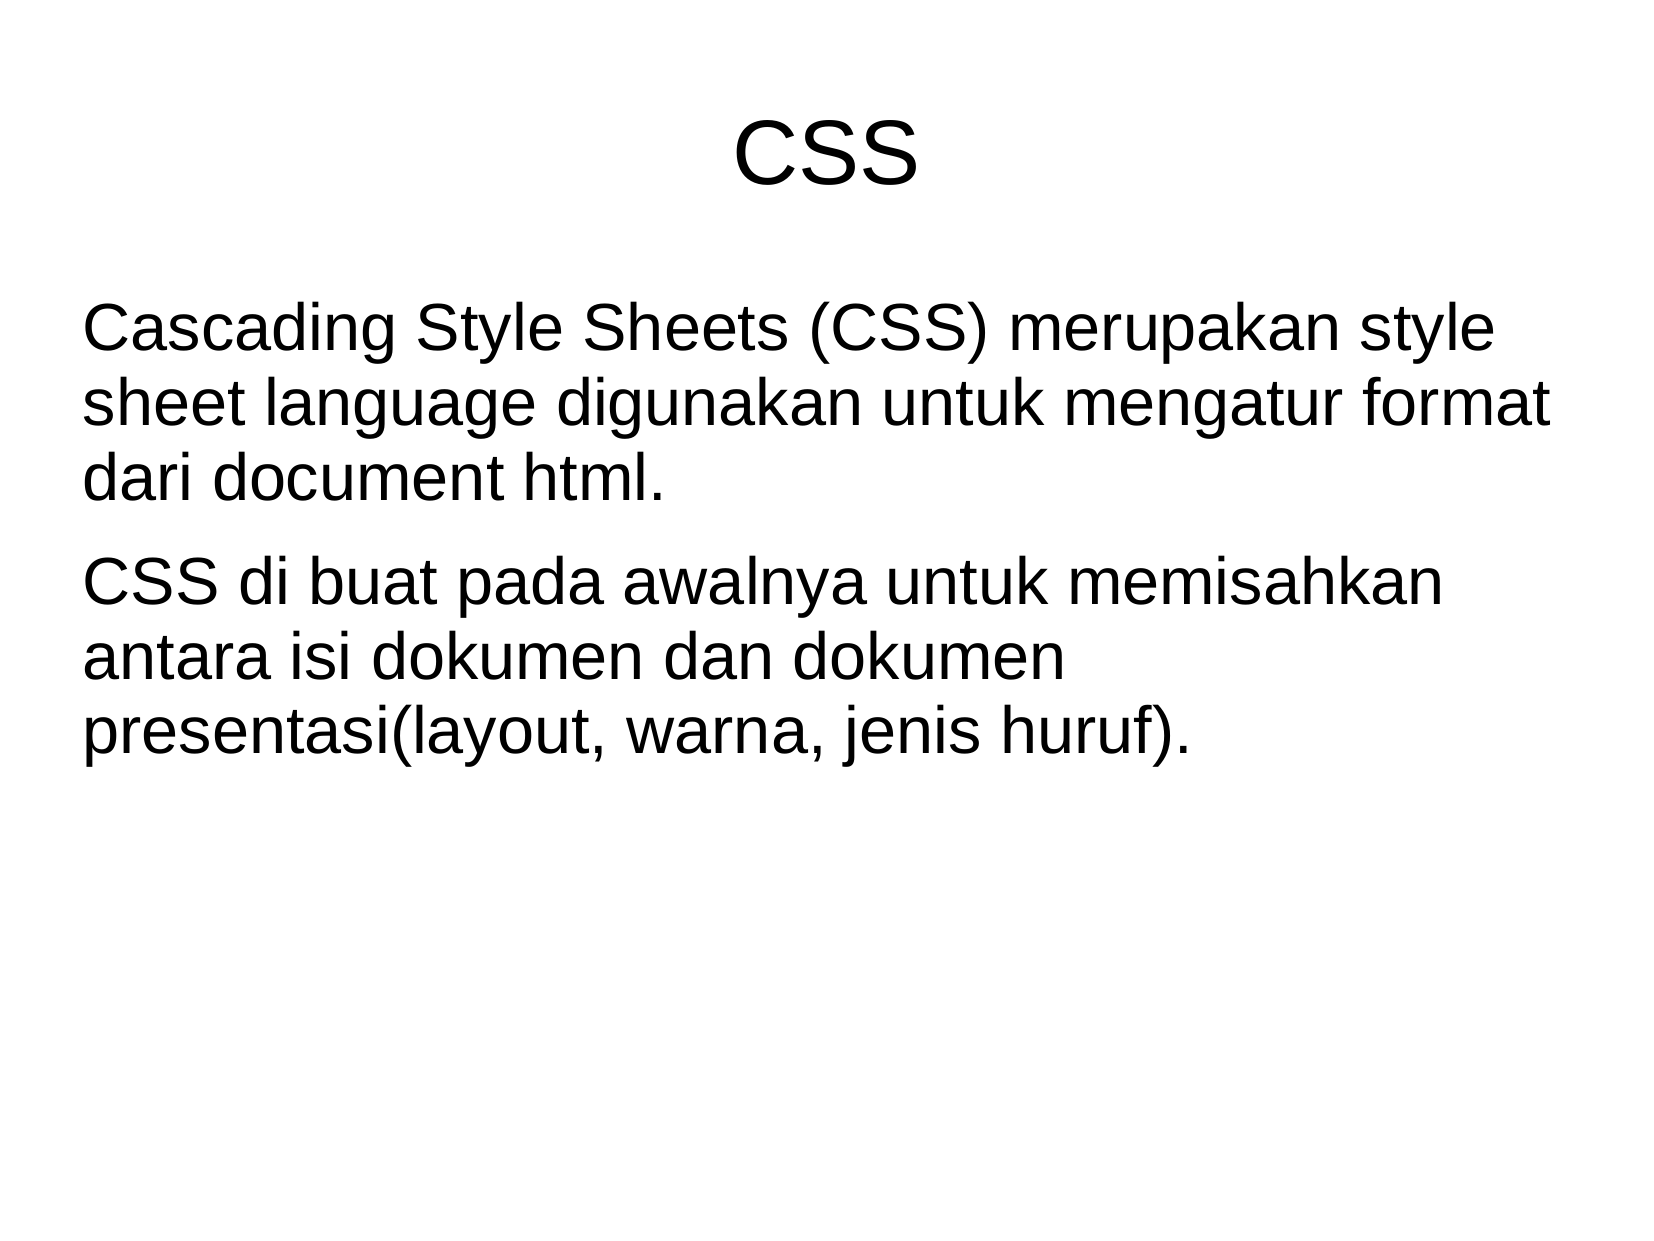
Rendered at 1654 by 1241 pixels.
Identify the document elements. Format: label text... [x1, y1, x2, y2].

list Cascading Style Sheets (CSS) merupakan style sheet language digunakan untuk mengatur format dari document html. CSS di buat pada awalnya untuk memisahkan antara isi dokumen dan dokumen presentasi(layout, warna, jenis huruf). [82, 290, 1571, 1010]
title CSS [82, 49, 1571, 257]
